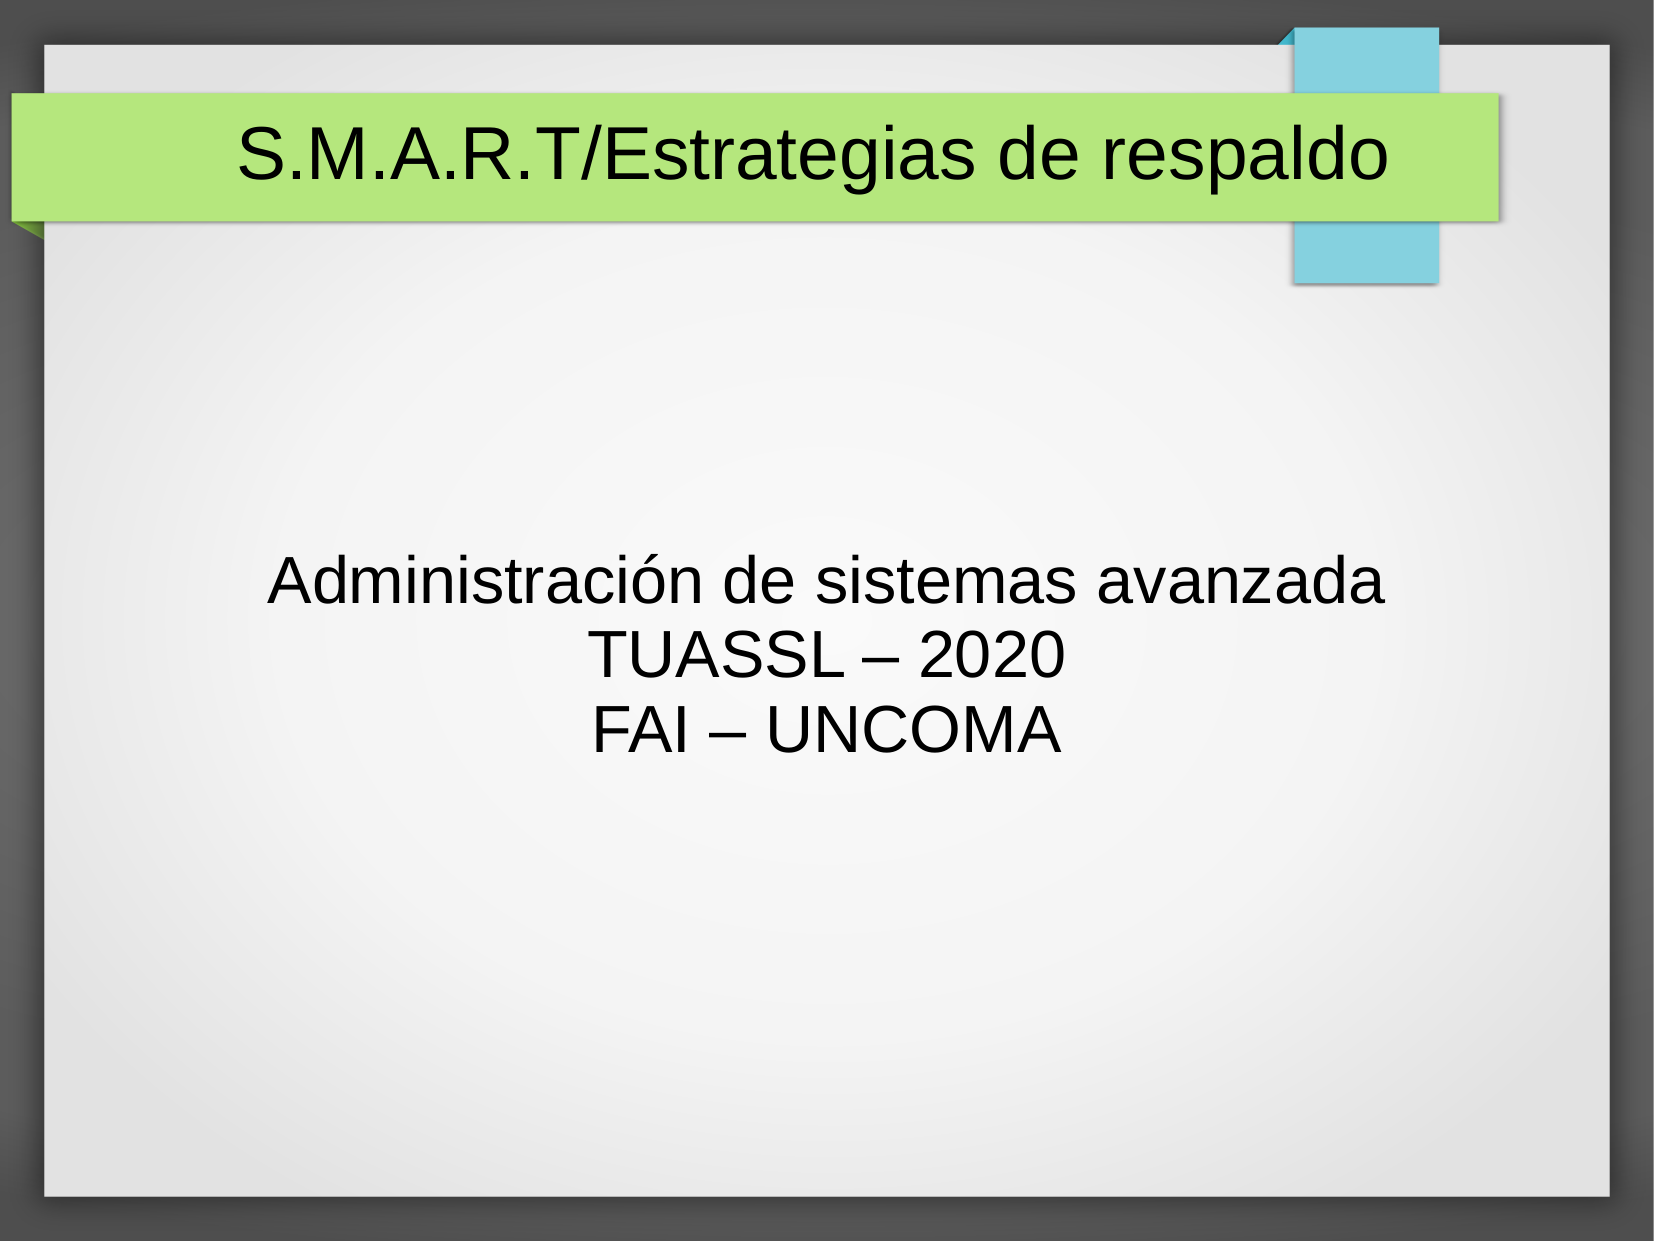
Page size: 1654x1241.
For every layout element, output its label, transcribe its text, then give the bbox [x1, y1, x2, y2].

title S.M.A.R.T/Estrategias de respaldo [236, 94, 1418, 213]
picture [0, 0, 1654, 1241]
subtitle Administración de sistemas avanzada TUASSL – 2020 FAI – UNCOMA [82, 295, 1571, 1015]
